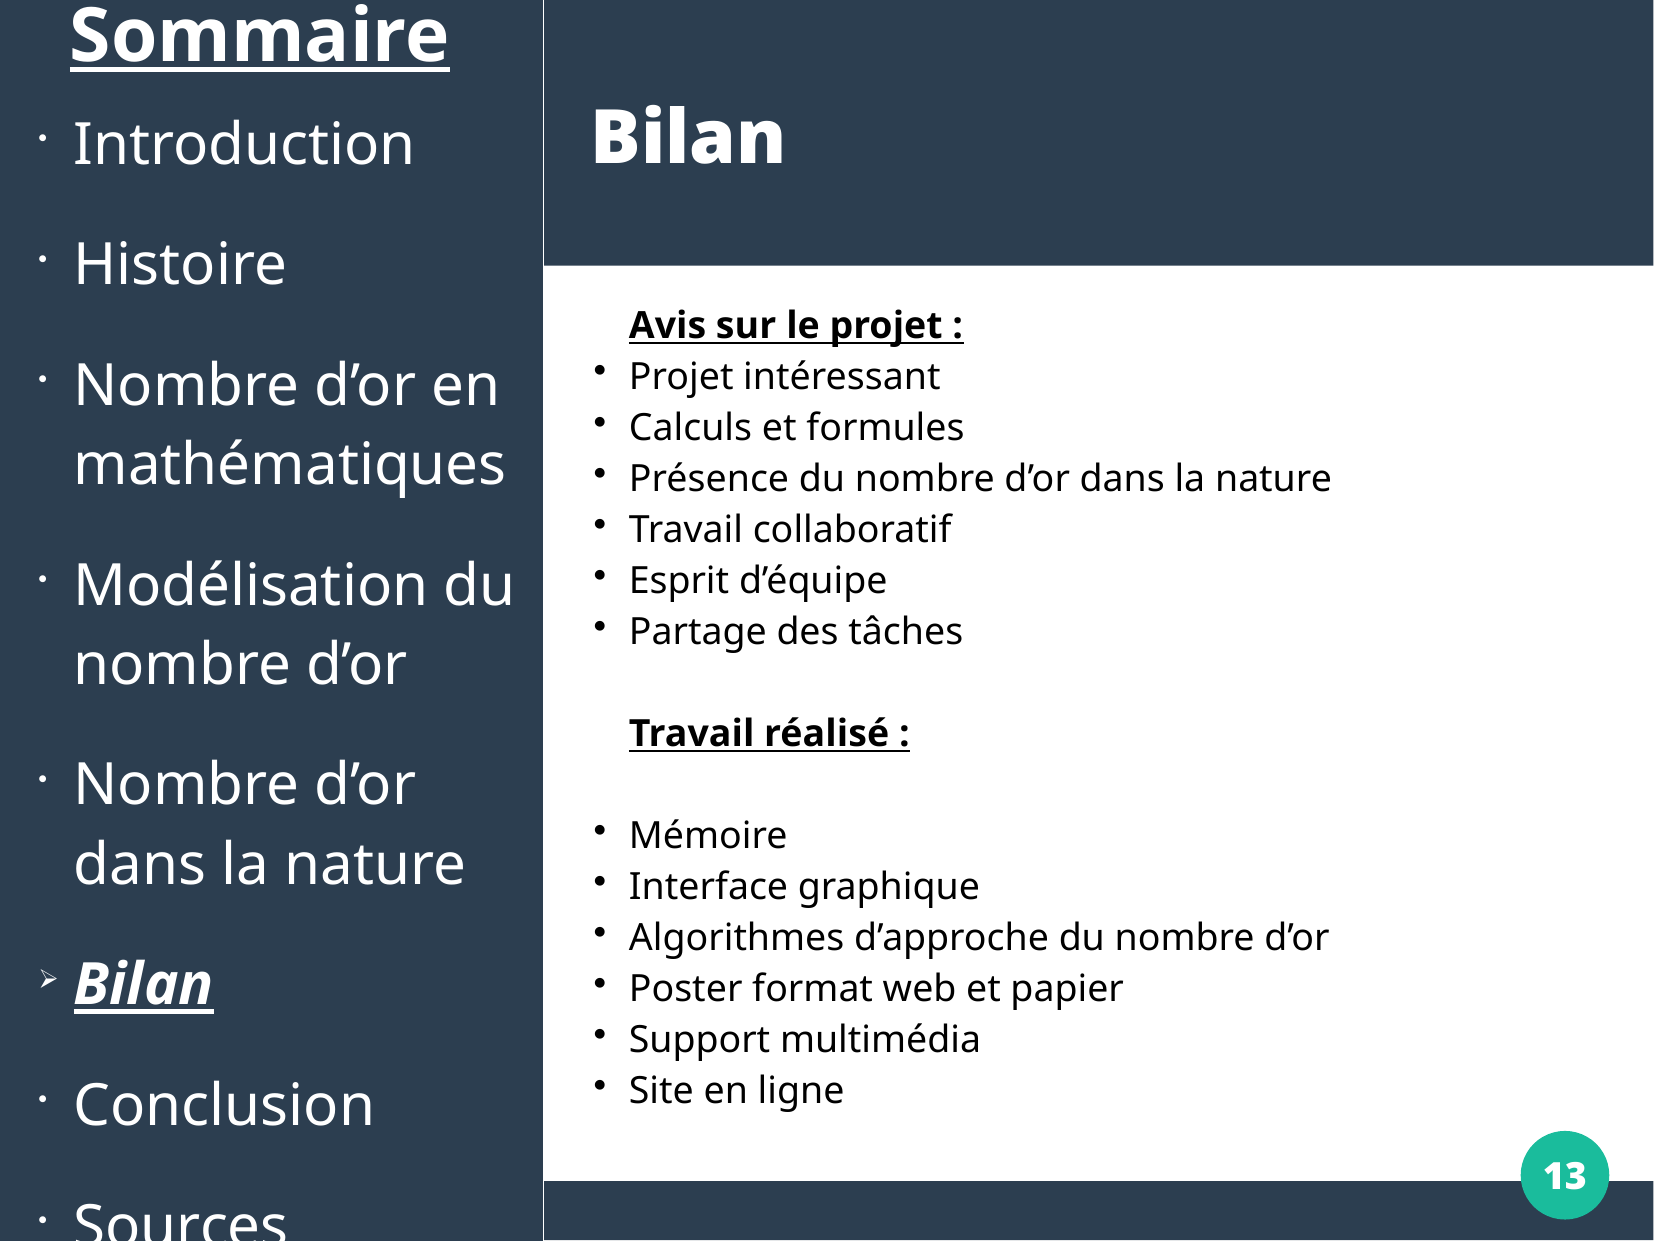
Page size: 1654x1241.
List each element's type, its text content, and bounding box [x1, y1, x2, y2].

text_box Sommaire [0, 0, 532, 83]
text_box Avis sur le projet : Projet intéressant Calculs et formules Présence du nombre d’or dans la nature Travail collaboratif Esprit d’équipe Partage des tâches Travail réalisé : Mémoire Interface graphique Algorithmes d’approche du nombre d’or Poster format web et papier Support multimédia Site en ligne [578, 291, 1453, 1158]
text_box Introduction Histoire Nombre d’or en mathématiques Modélisation du nombre d’or Nombre d’or dans la nature Bilan Conclusion Sources [23, 94, 556, 1241]
title Bilan [590, 55, 1654, 213]
text_box [0, 0, 544, 1241]
